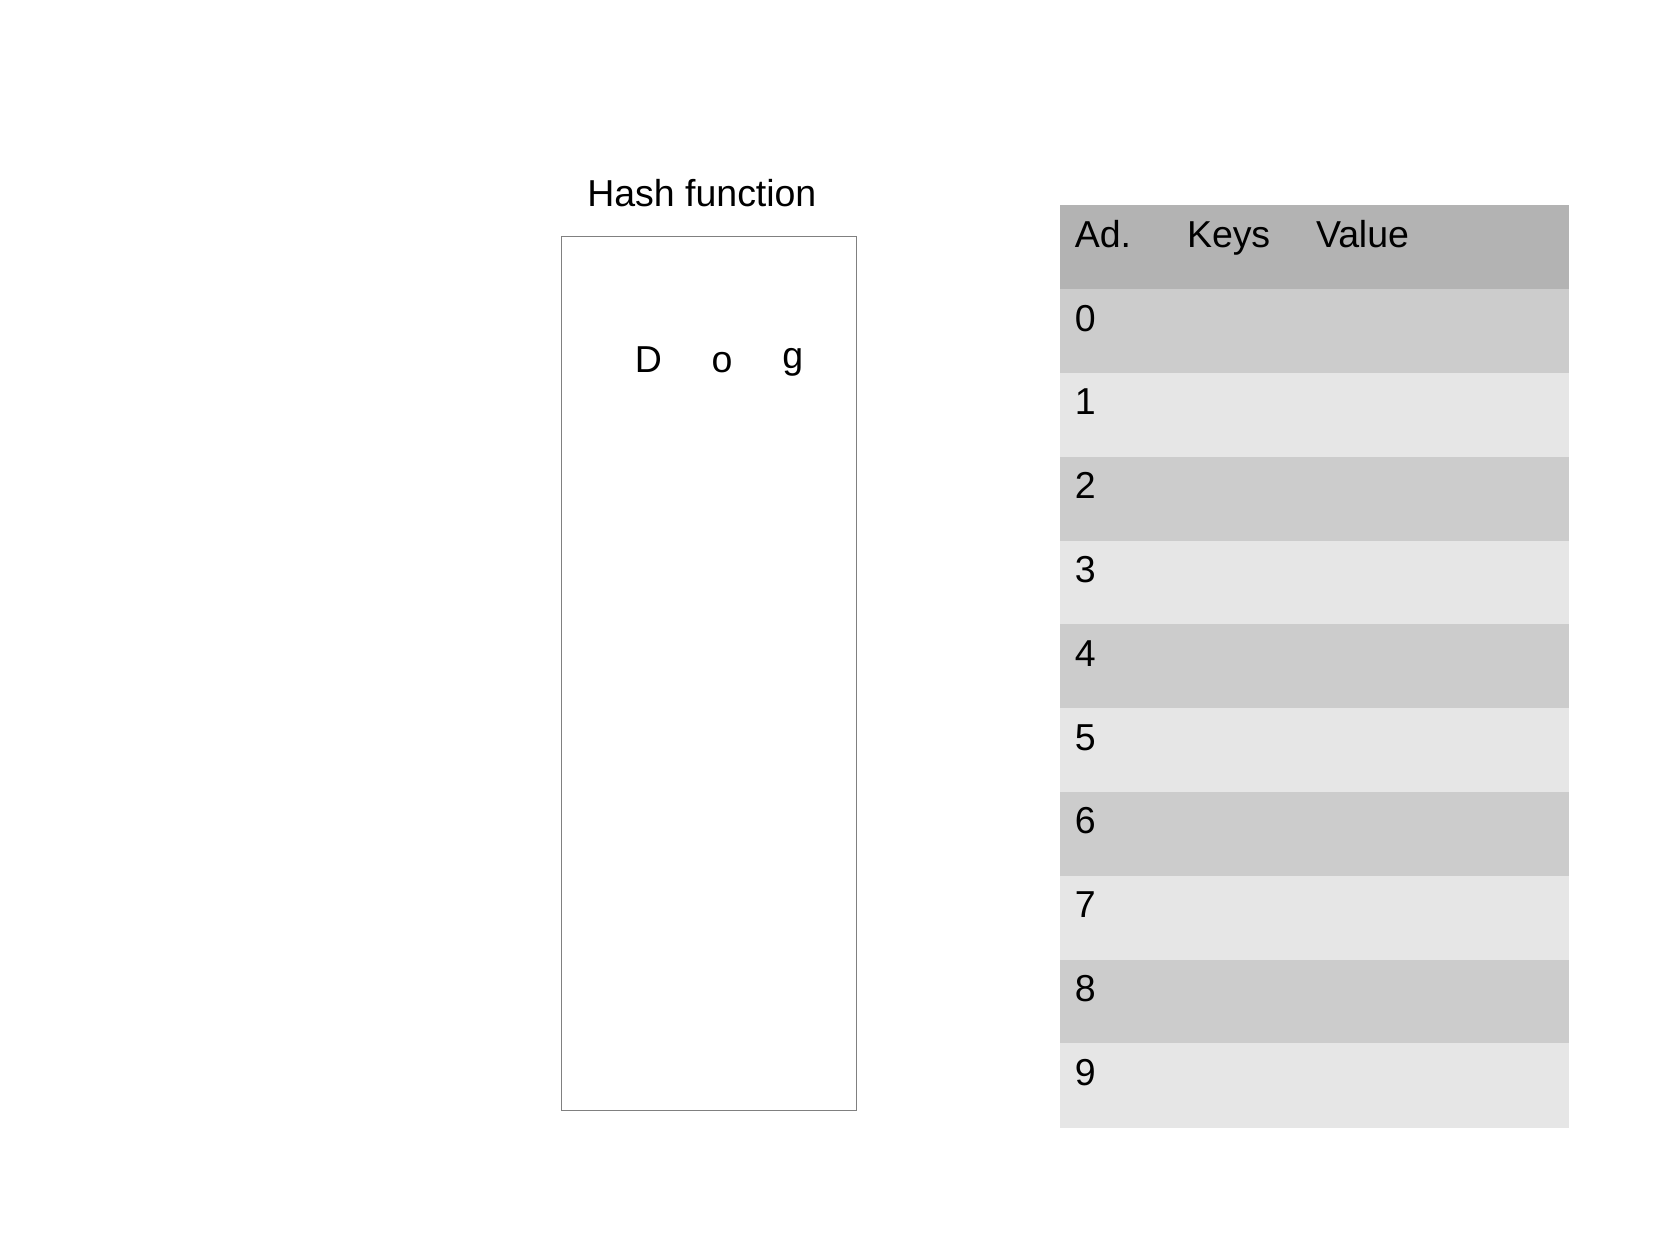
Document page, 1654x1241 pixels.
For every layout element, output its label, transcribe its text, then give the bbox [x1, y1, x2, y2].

table_cell [1172, 708, 1301, 792]
table_header Ad. [1060, 205, 1172, 289]
table_cell [1172, 541, 1301, 624]
table_cell [1301, 541, 1569, 624]
table_cell 4 [1060, 624, 1172, 708]
table_cell [1301, 457, 1569, 541]
table_cell [1172, 960, 1301, 1043]
text_box [561, 236, 857, 1111]
text_box D [620, 330, 691, 388]
table_cell [1301, 1043, 1569, 1128]
table_cell 7 [1060, 876, 1172, 960]
table_cell [1172, 792, 1301, 876]
table_cell [1172, 876, 1301, 960]
table_cell [1301, 960, 1569, 1043]
text_box Hash function [572, 165, 845, 223]
text_box o [696, 330, 756, 388]
table_cell 8 [1060, 960, 1172, 1043]
table_cell [1172, 624, 1301, 708]
table_cell [1172, 1043, 1301, 1128]
table_cell [1172, 457, 1301, 541]
table_cell 2 [1060, 457, 1172, 541]
table_cell 9 [1060, 1043, 1172, 1128]
table_cell 1 [1060, 373, 1172, 457]
table_cell [1172, 373, 1301, 457]
table_header Value [1301, 205, 1569, 289]
table_cell [1301, 876, 1569, 960]
text_box g [767, 327, 815, 384]
table_header Keys [1172, 205, 1301, 289]
table_cell 3 [1060, 541, 1172, 624]
table_cell [1301, 373, 1569, 457]
table_cell [1301, 289, 1569, 373]
table_cell [1172, 289, 1301, 373]
table_cell [1301, 792, 1569, 876]
table_cell [1301, 624, 1569, 708]
table_cell [1301, 708, 1569, 792]
table_cell 0 [1060, 289, 1172, 373]
table_cell 6 [1060, 792, 1172, 876]
table_cell 5 [1060, 708, 1172, 792]
